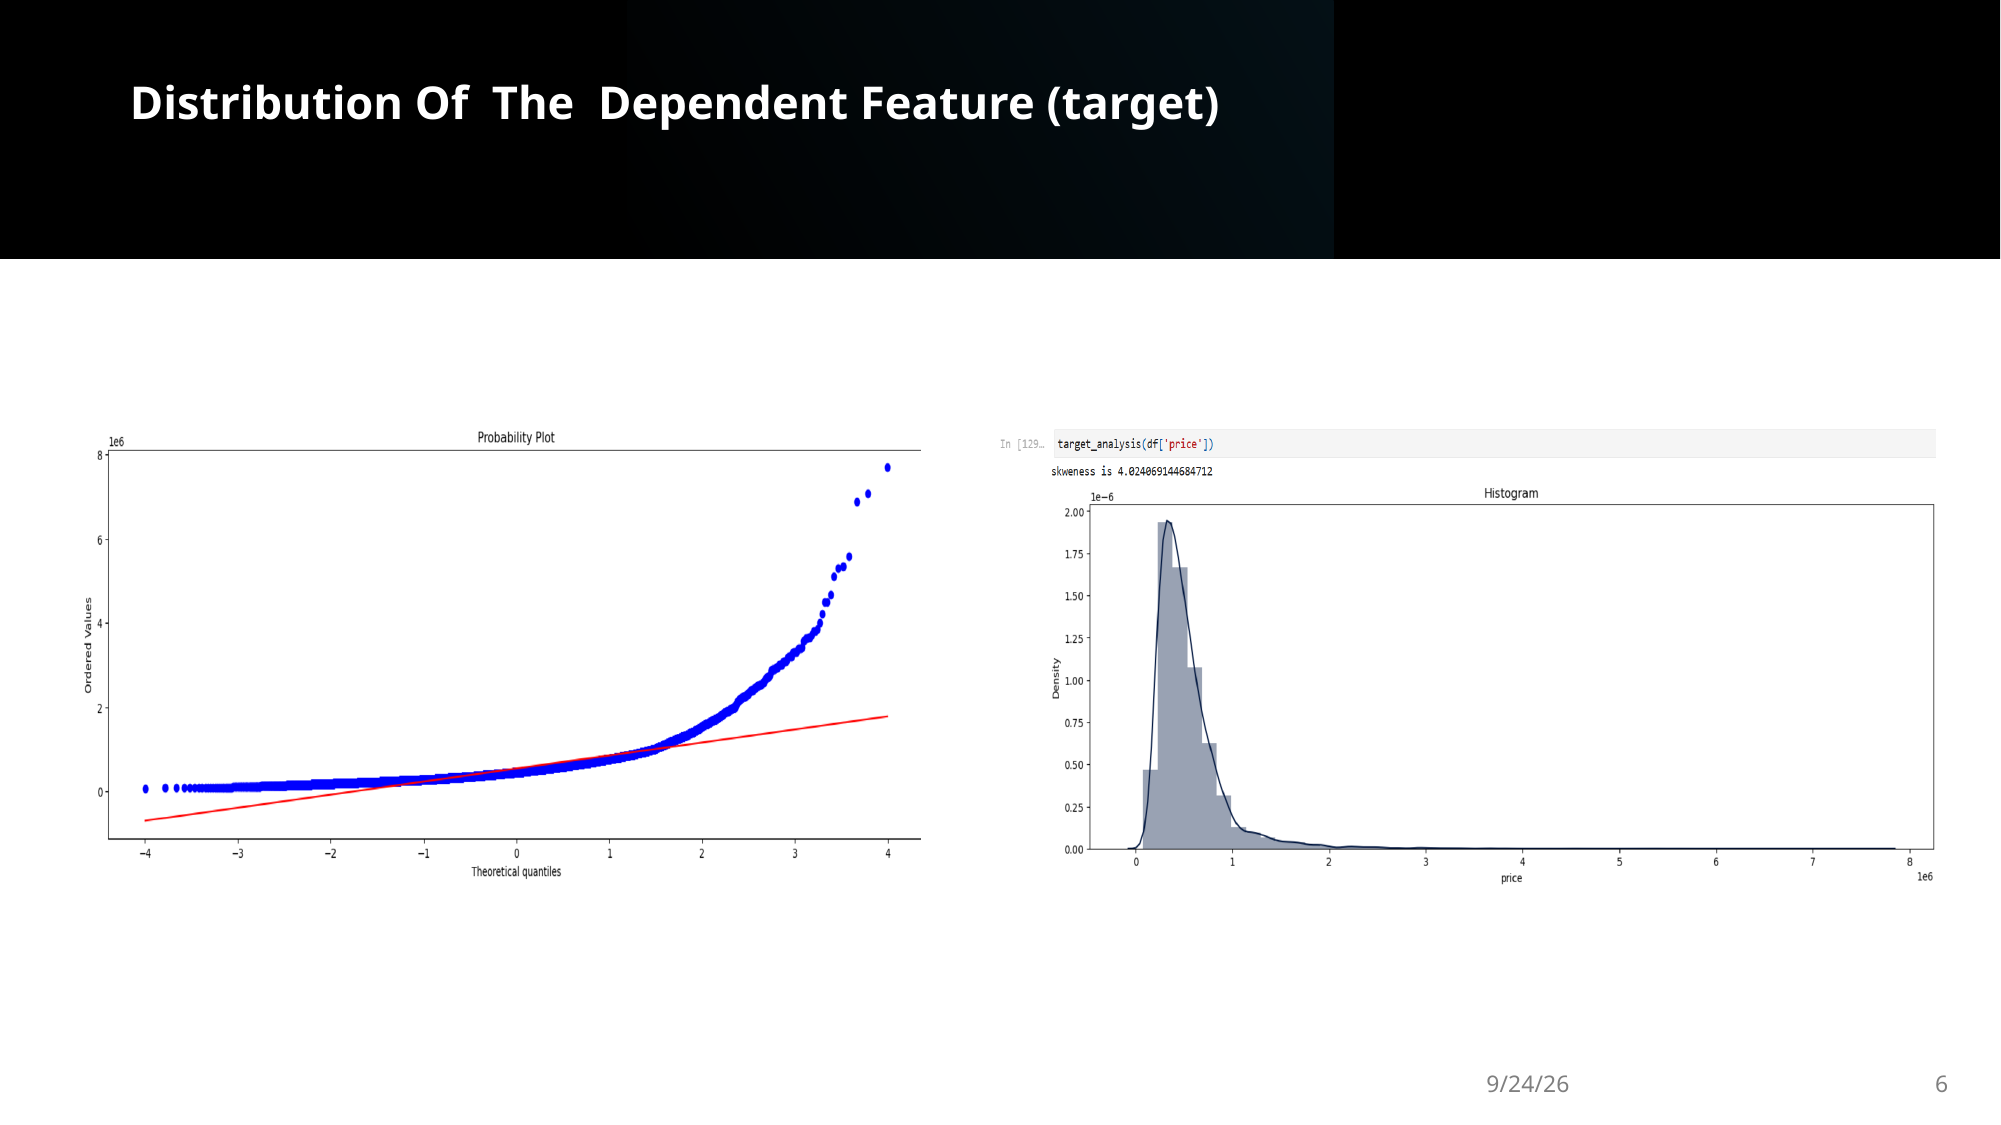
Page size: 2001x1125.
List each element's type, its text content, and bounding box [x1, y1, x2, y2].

text_box 12/9/2024 [1471, 1054, 1920, 1115]
picture [79, 428, 921, 885]
title Distribution Of The Dependent Feature (target) [114, 57, 1279, 206]
picture [999, 428, 1936, 885]
text_box 2 [1920, 1054, 1994, 1115]
text_box [0, 0, 2000, 1125]
